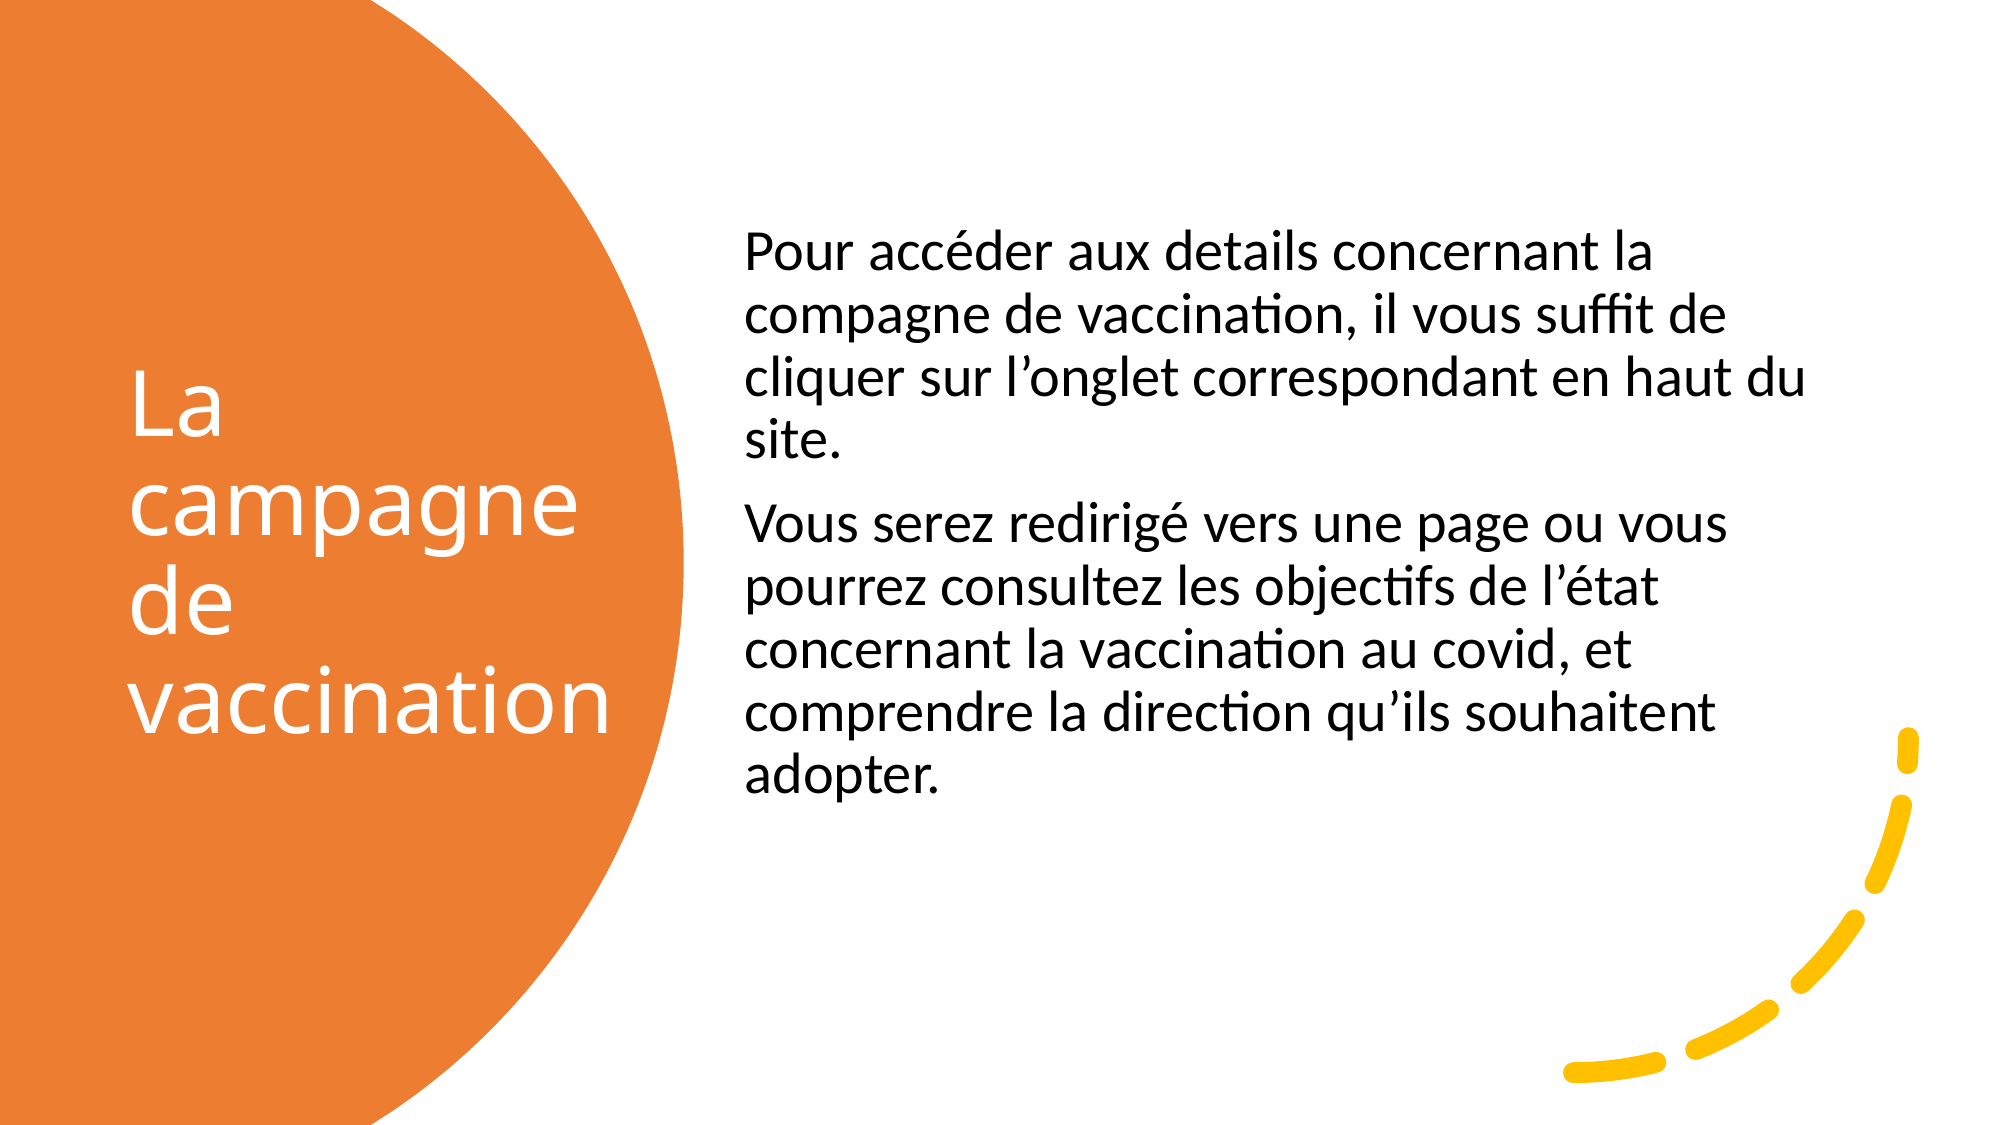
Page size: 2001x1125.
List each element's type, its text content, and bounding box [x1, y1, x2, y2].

text_box [0, 0, 2000, 1125]
title La campagne de vaccination [112, 189, 638, 922]
list Pour accéder aux details concernant la compagne de vaccination, il vous suffit de cliquer sur l’onglet correspondant en haut du site. Vous serez redirigé vers une page ou vous pourrez consultez les objectifs de l’état concernant la vaccination au covid, et comprendre la direction qu’ils souhaitent adopter. [729, 97, 1863, 1014]
